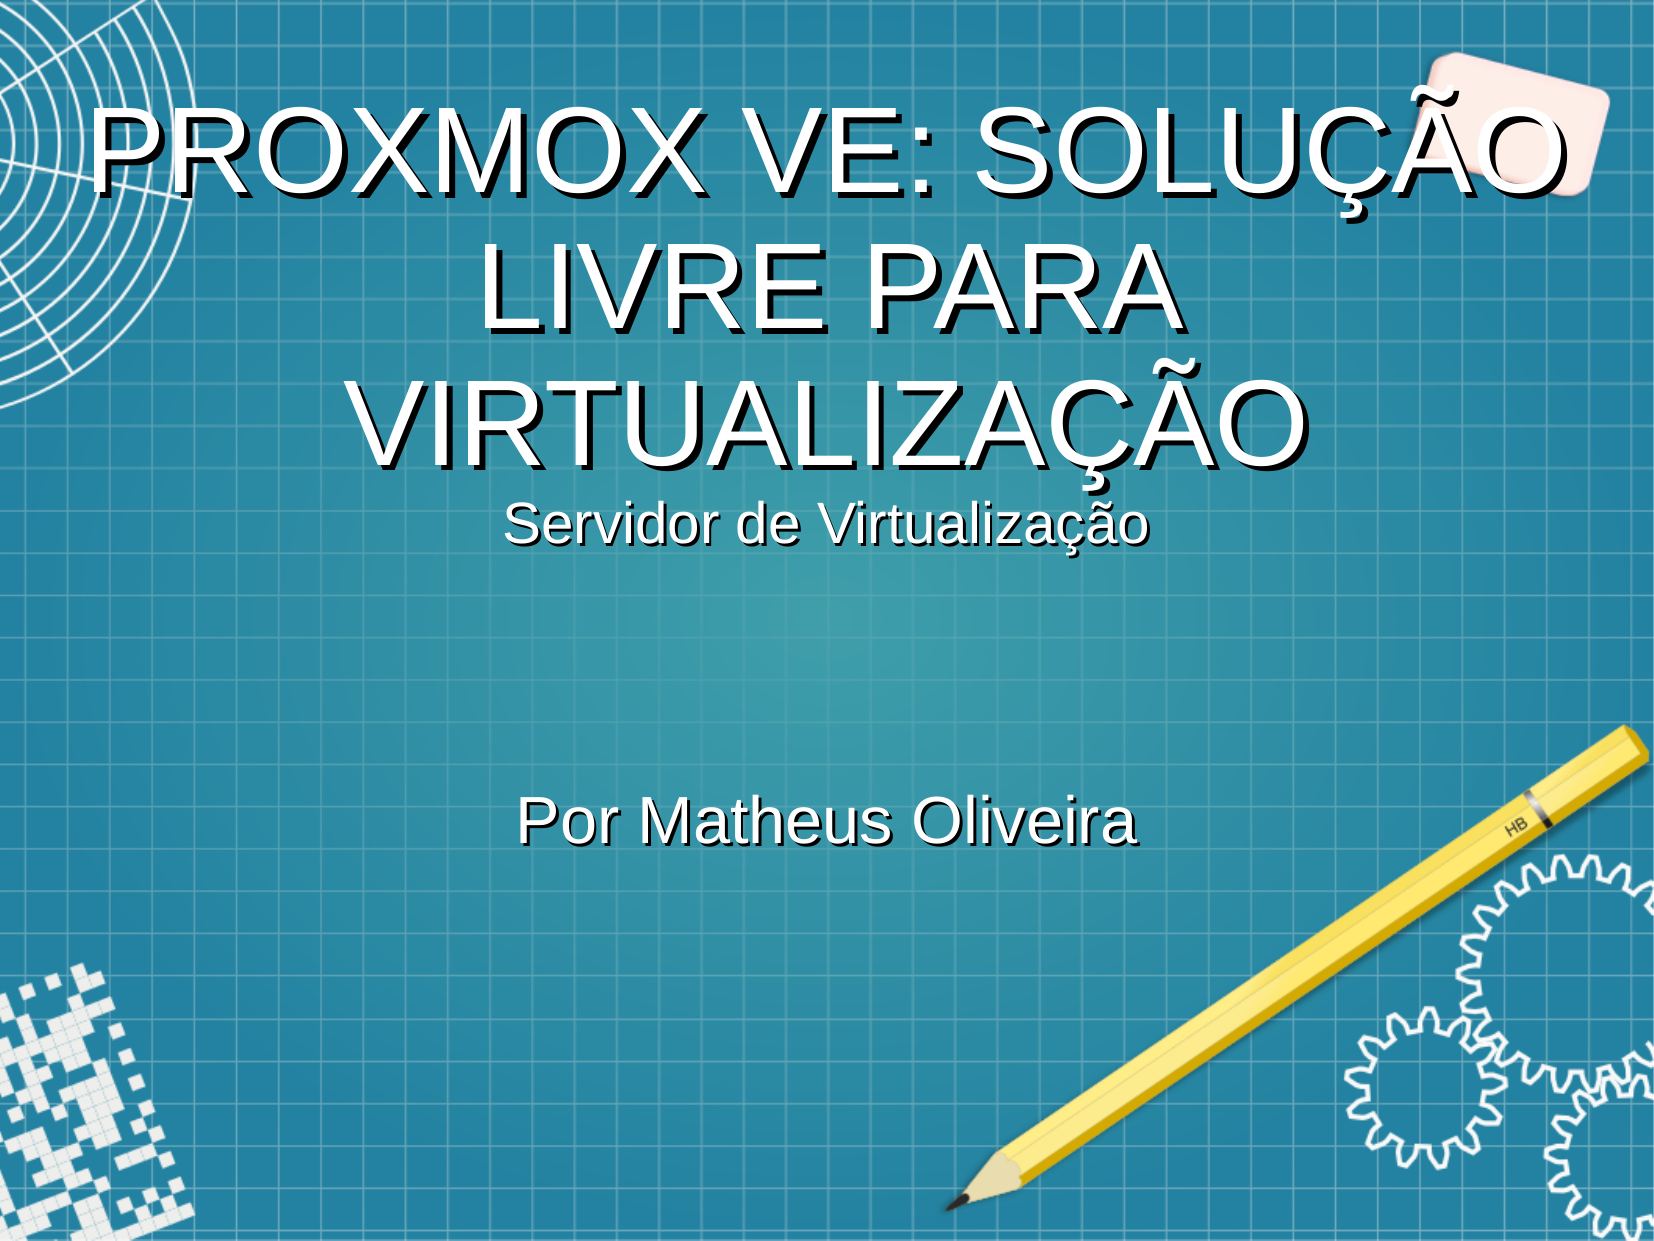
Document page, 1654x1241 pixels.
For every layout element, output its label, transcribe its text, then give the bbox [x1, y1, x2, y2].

subtitle Por Matheus Oliveira [82, 519, 1571, 1123]
picture [0, 0, 1654, 1241]
title PROXMOX VE: SOLUÇÃO LIVRE PARA VIRTUALIZAÇÃO Servidor de Virtualização [82, 81, 1571, 519]
